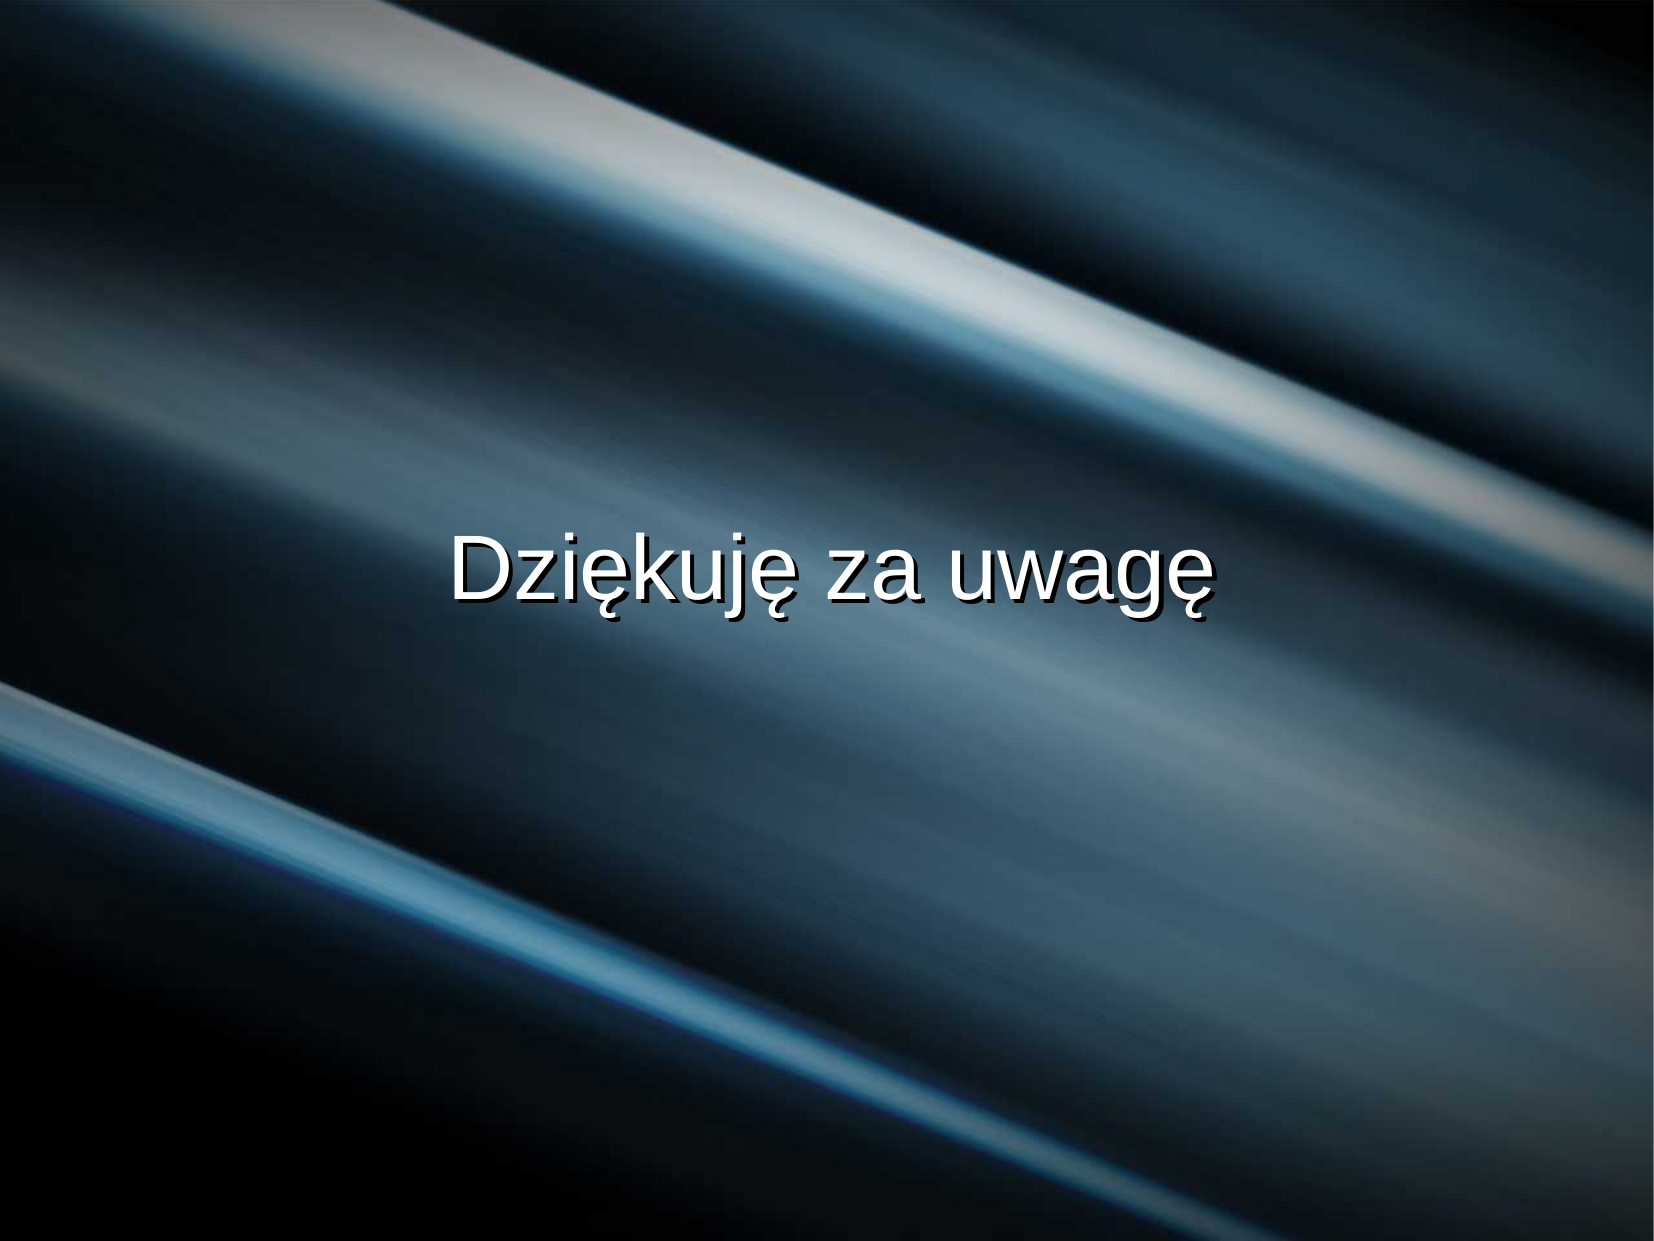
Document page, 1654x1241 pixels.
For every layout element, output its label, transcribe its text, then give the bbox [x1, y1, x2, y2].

picture [0, 0, 1654, 1241]
title Dziękuję za uwagę [88, 413, 1577, 621]
